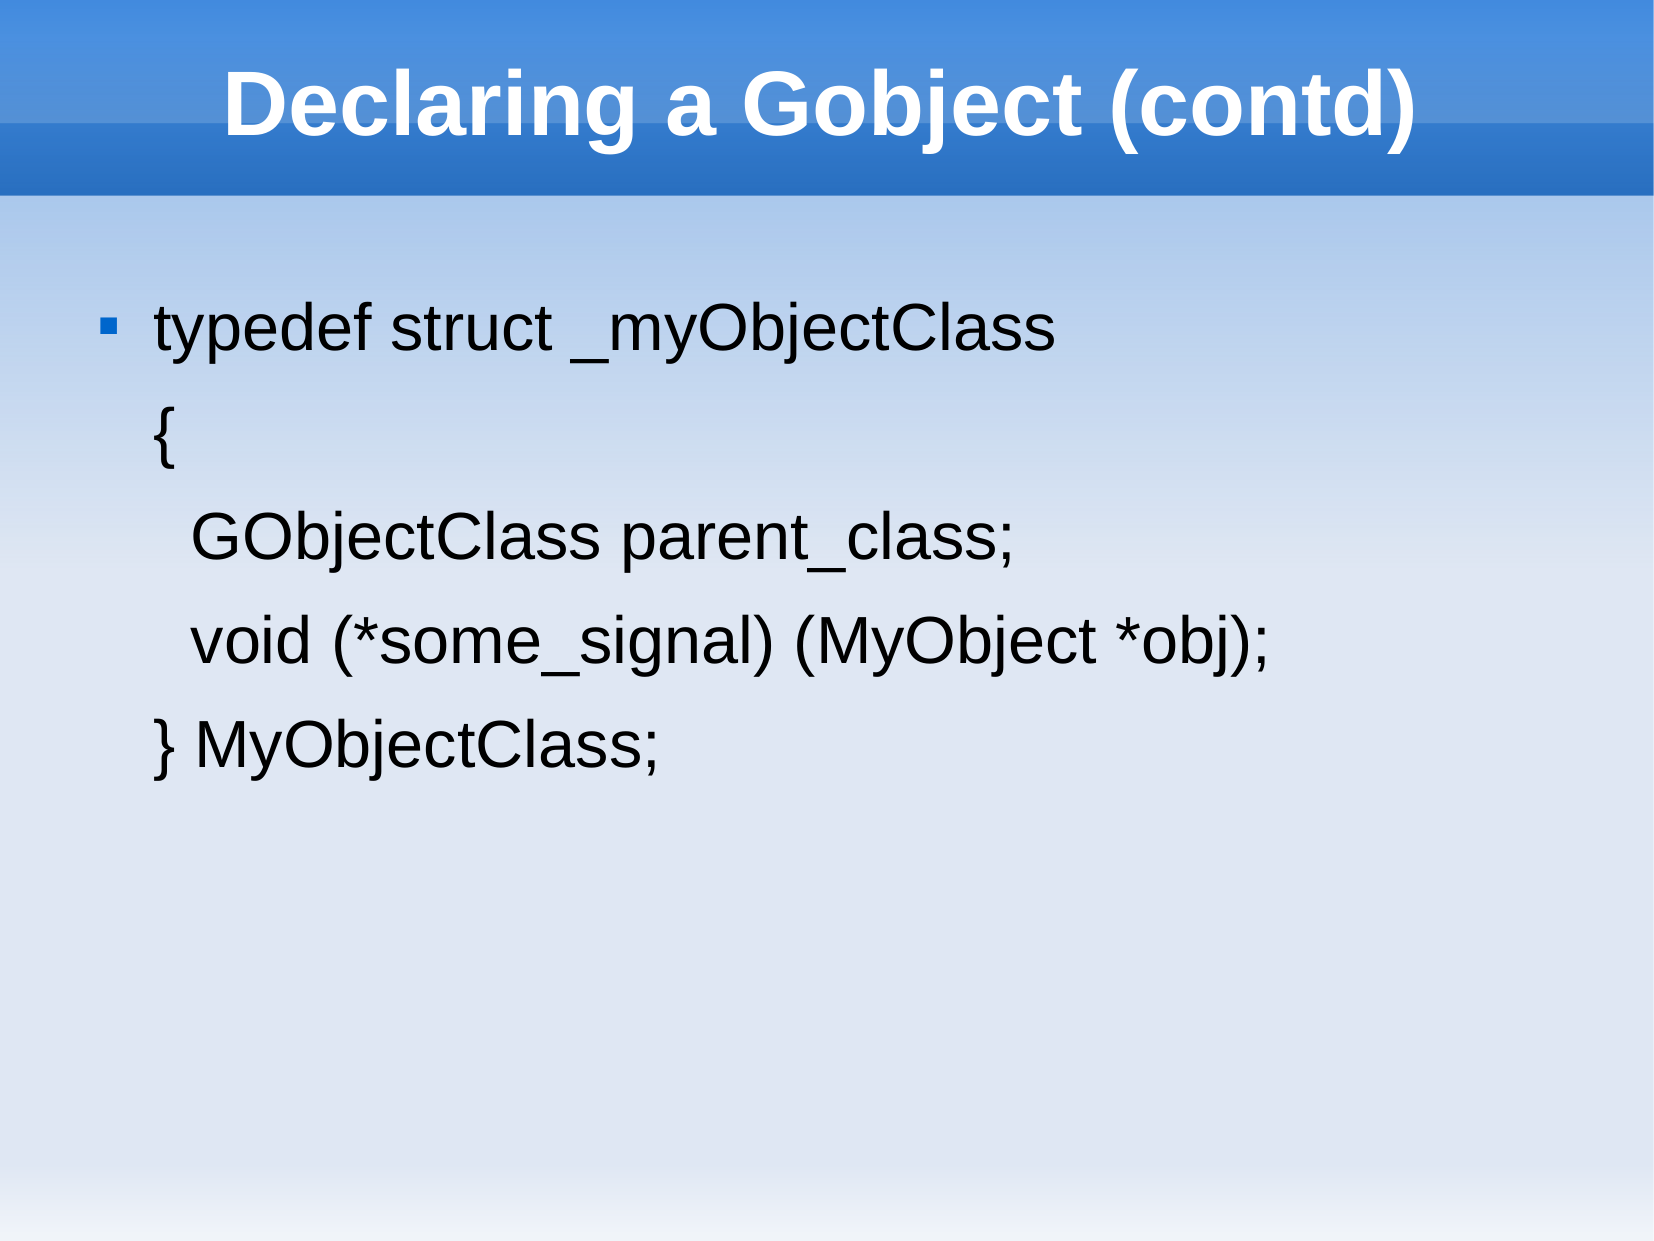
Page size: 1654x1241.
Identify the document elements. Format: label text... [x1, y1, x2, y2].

picture [0, 0, 1654, 1241]
title Declaring a Gobject (contd) [76, 7, 1565, 200]
list typedef struct _myObjectClass { GObjectClass parent_class; void (*some_signal) (MyObject *obj); } MyObjectClass; [82, 290, 1571, 1094]
